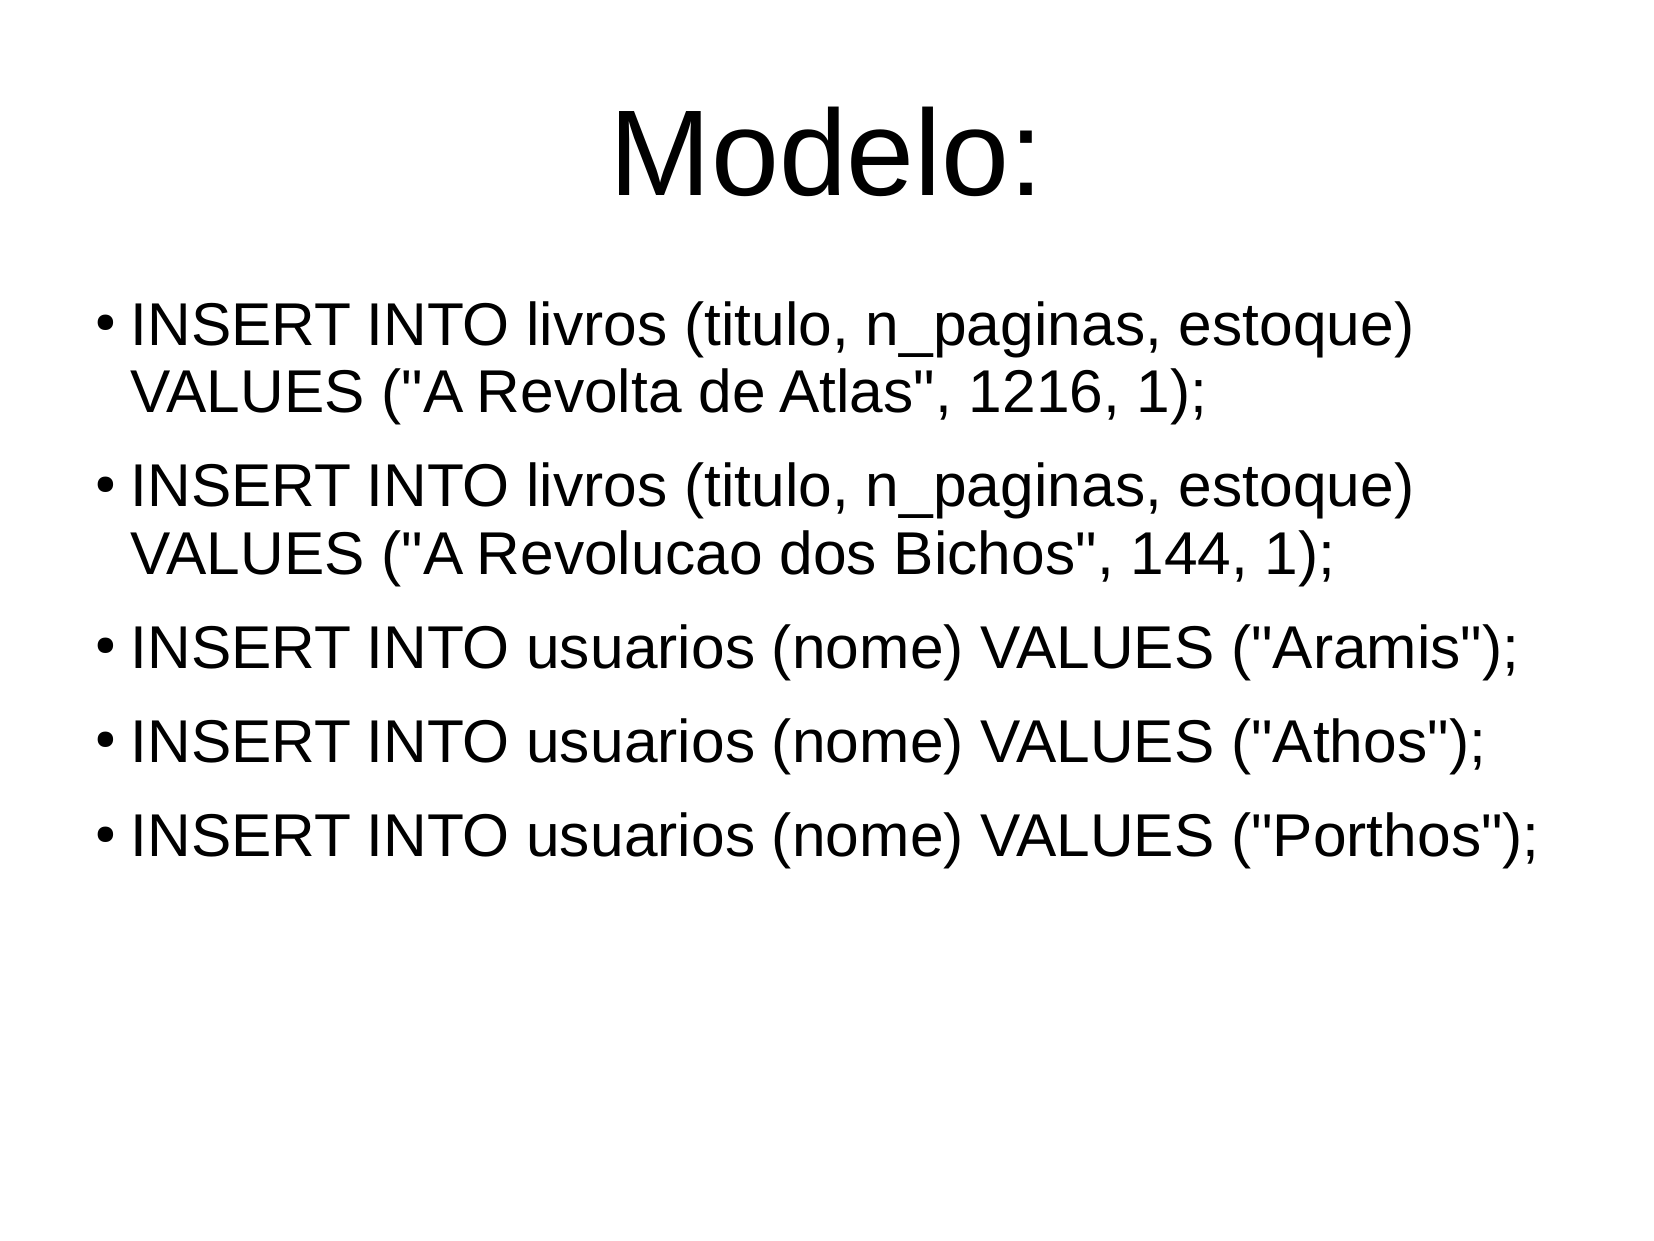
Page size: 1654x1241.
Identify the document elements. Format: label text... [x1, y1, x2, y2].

title Modelo: [82, 49, 1571, 257]
list INSERT INTO livros (titulo, n_paginas, estoque) VALUES ("A Revolta de Atlas", 1216, 1); INSERT INTO livros (titulo, n_paginas, estoque) VALUES ("A Revolucao dos Bichos", 144, 1); INSERT INTO usuarios (nome) VALUES ("Aramis"); INSERT INTO usuarios (nome) VALUES ("Athos"); INSERT INTO usuarios (nome) VALUES ("Porthos"); [82, 290, 1571, 1010]
